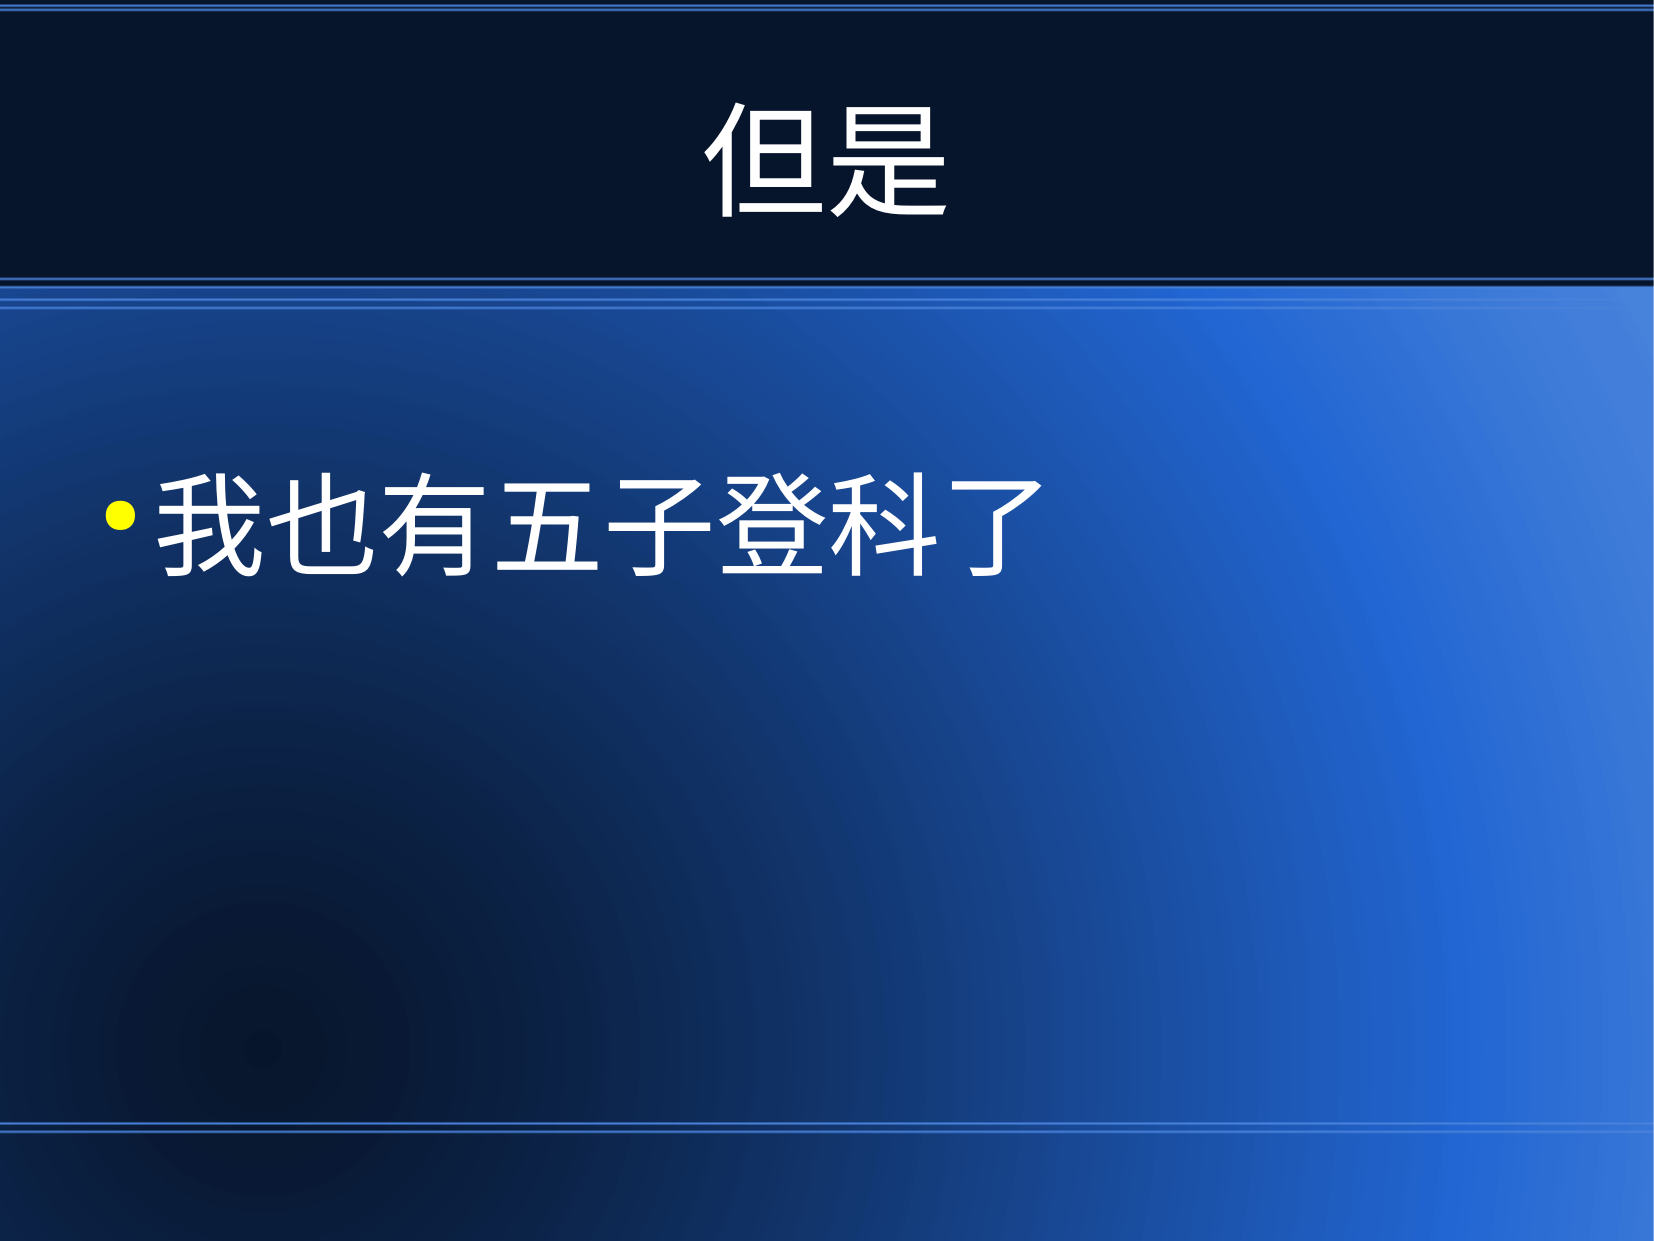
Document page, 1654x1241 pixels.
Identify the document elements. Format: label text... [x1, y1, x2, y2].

title 但是 [82, 49, 1571, 257]
picture [0, 0, 1654, 1241]
list 我也有五子登科了 [82, 355, 1571, 1241]
